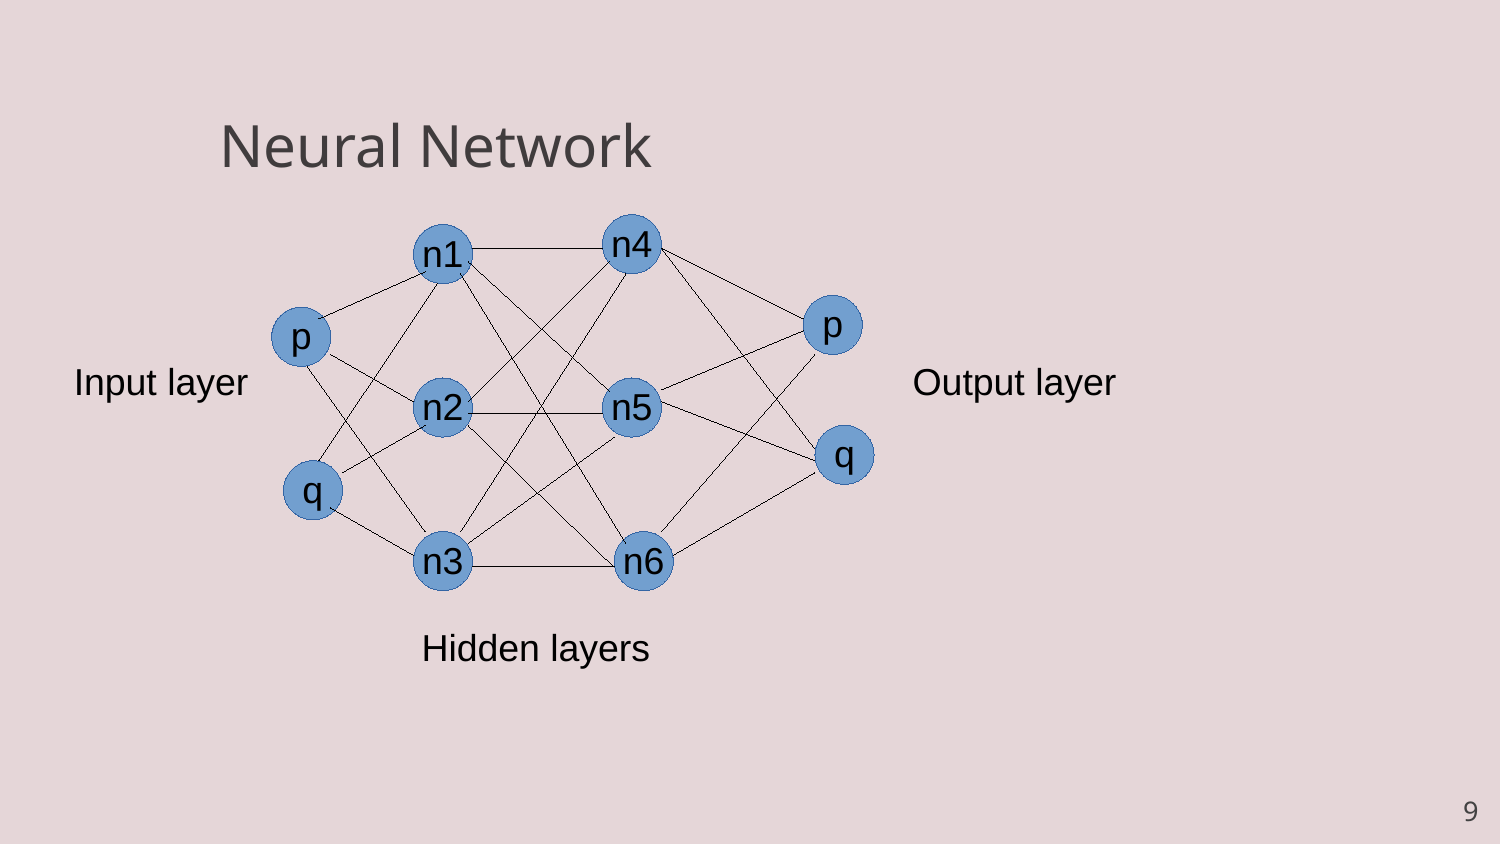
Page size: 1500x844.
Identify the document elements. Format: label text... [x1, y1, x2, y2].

text_box q [814, 425, 875, 485]
text_box n6 [614, 531, 674, 591]
text_box p [271, 307, 331, 367]
text_box n1 [413, 224, 473, 284]
text_box Neural Network [219, 73, 1420, 215]
text_box n4 [602, 214, 662, 274]
text_box n5 [602, 377, 662, 438]
text_box n2 [413, 377, 473, 438]
text_box p [803, 295, 863, 355]
text_box Input layer [59, 354, 284, 454]
text_box Output layer [897, 354, 1214, 412]
text_box q [283, 460, 343, 520]
text_box Hidden layers [354, 620, 733, 720]
slide_number <number> [1403, 779, 1494, 844]
text_box n3 [413, 531, 473, 591]
